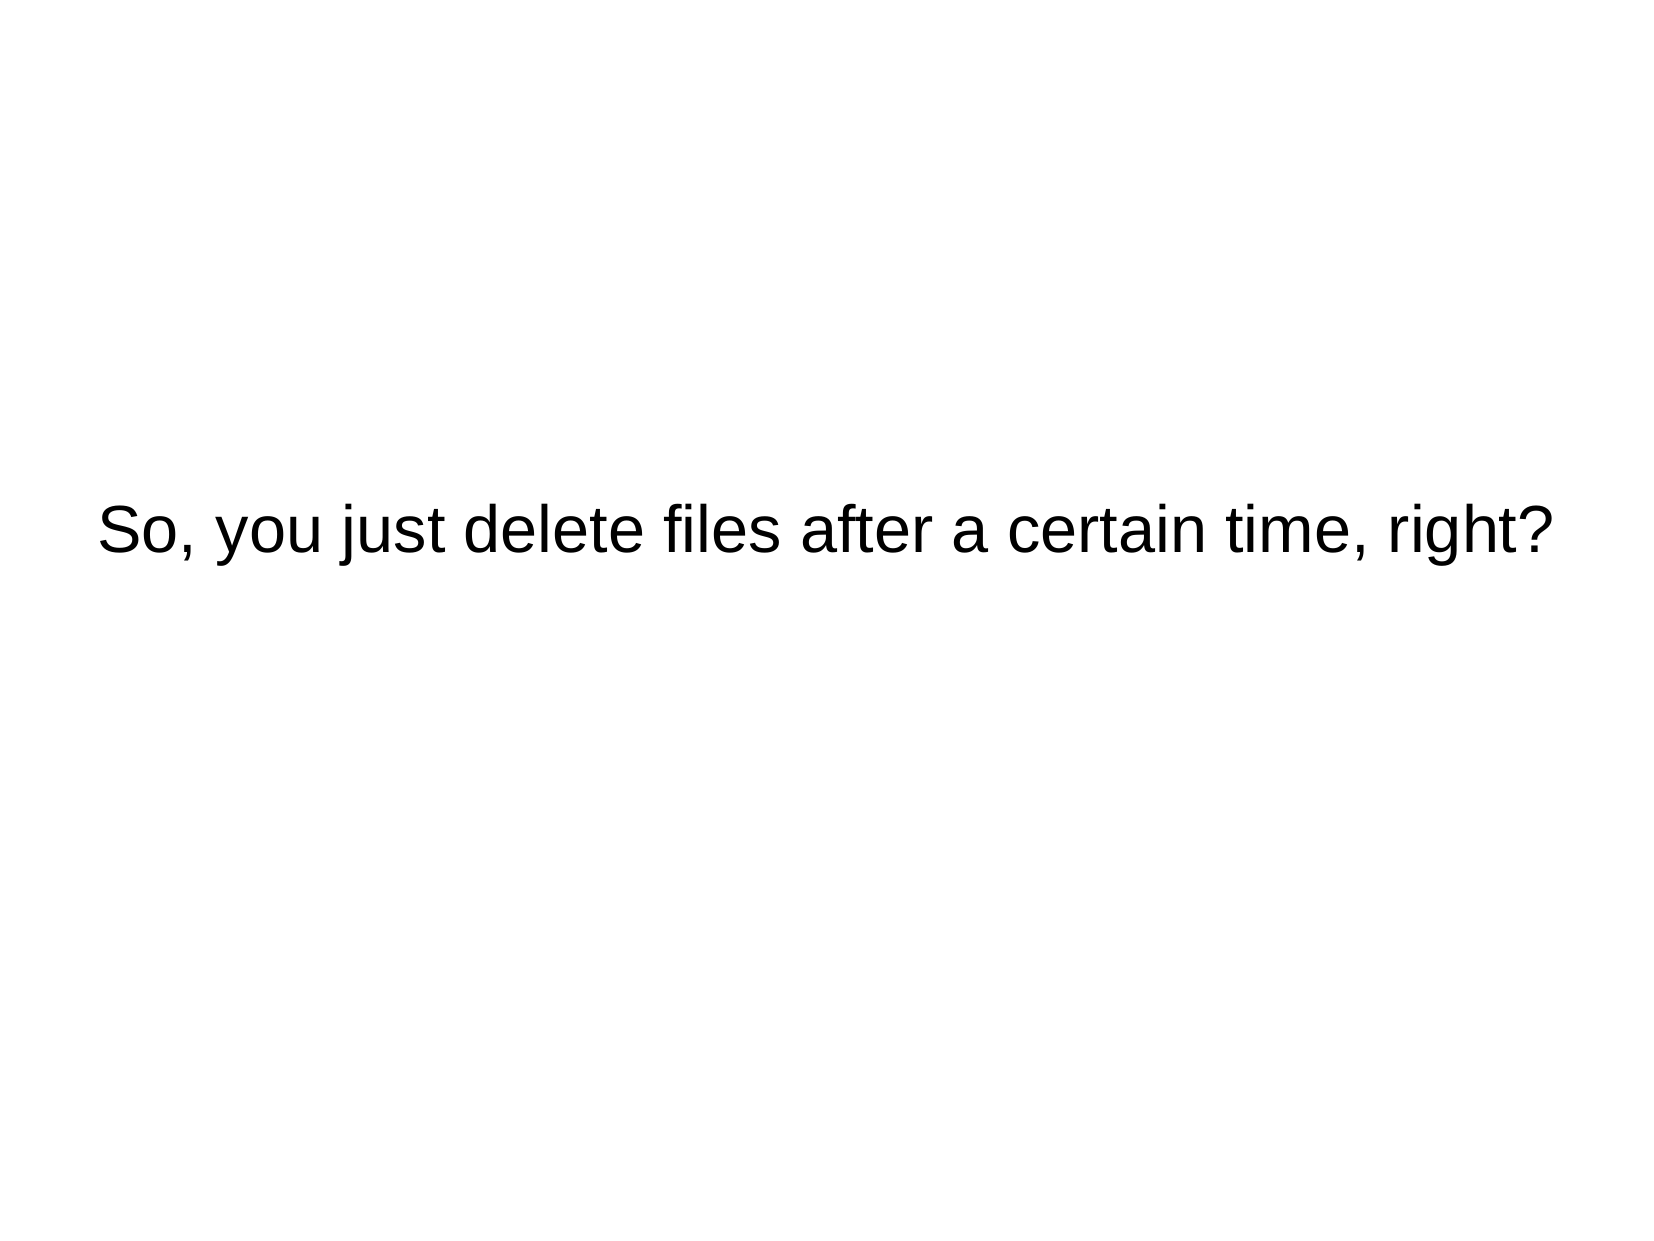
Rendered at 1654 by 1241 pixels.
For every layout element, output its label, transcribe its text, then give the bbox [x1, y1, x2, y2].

subtitle So, you just delete files after a certain time, right? [82, 49, 1571, 1010]
